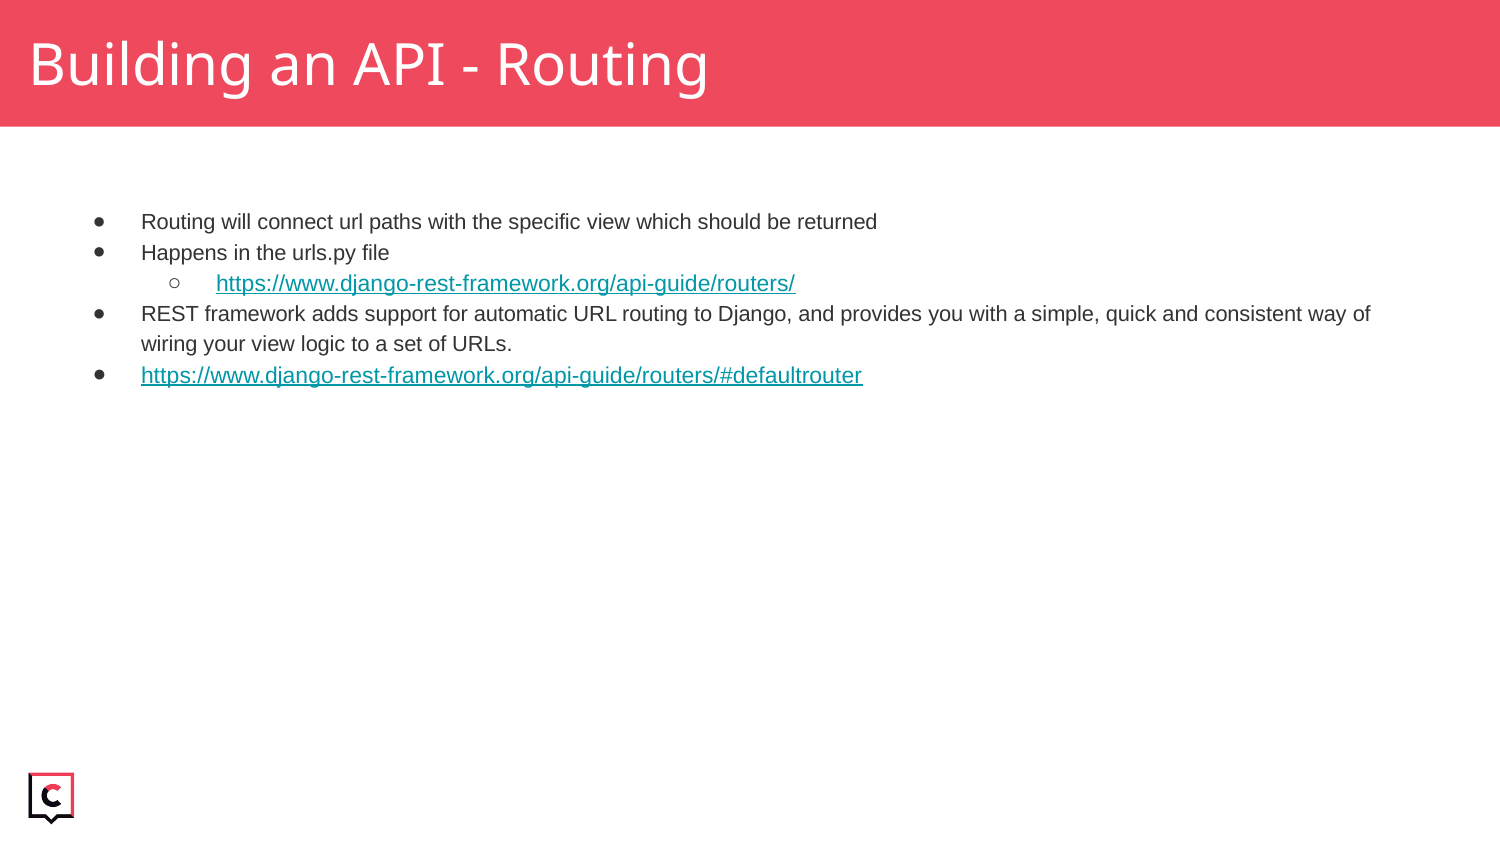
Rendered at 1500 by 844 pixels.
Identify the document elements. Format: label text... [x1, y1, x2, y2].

list Routing will connect url paths with the specific view which should be returned Happens in the urls.py file https://www.django-rest-framework.org/api-guide/routers/ REST framework adds support for automatic URL routing to Django, and provides you with a simple, quick and consistent way of wiring your view logic to a set of URLs. https://www.django-rest-framework.org/api-guide/routers/#defaultrouter [51, 189, 1449, 750]
picture [19, 764, 82, 830]
title Building an API - Routing [13, 12, 1412, 107]
